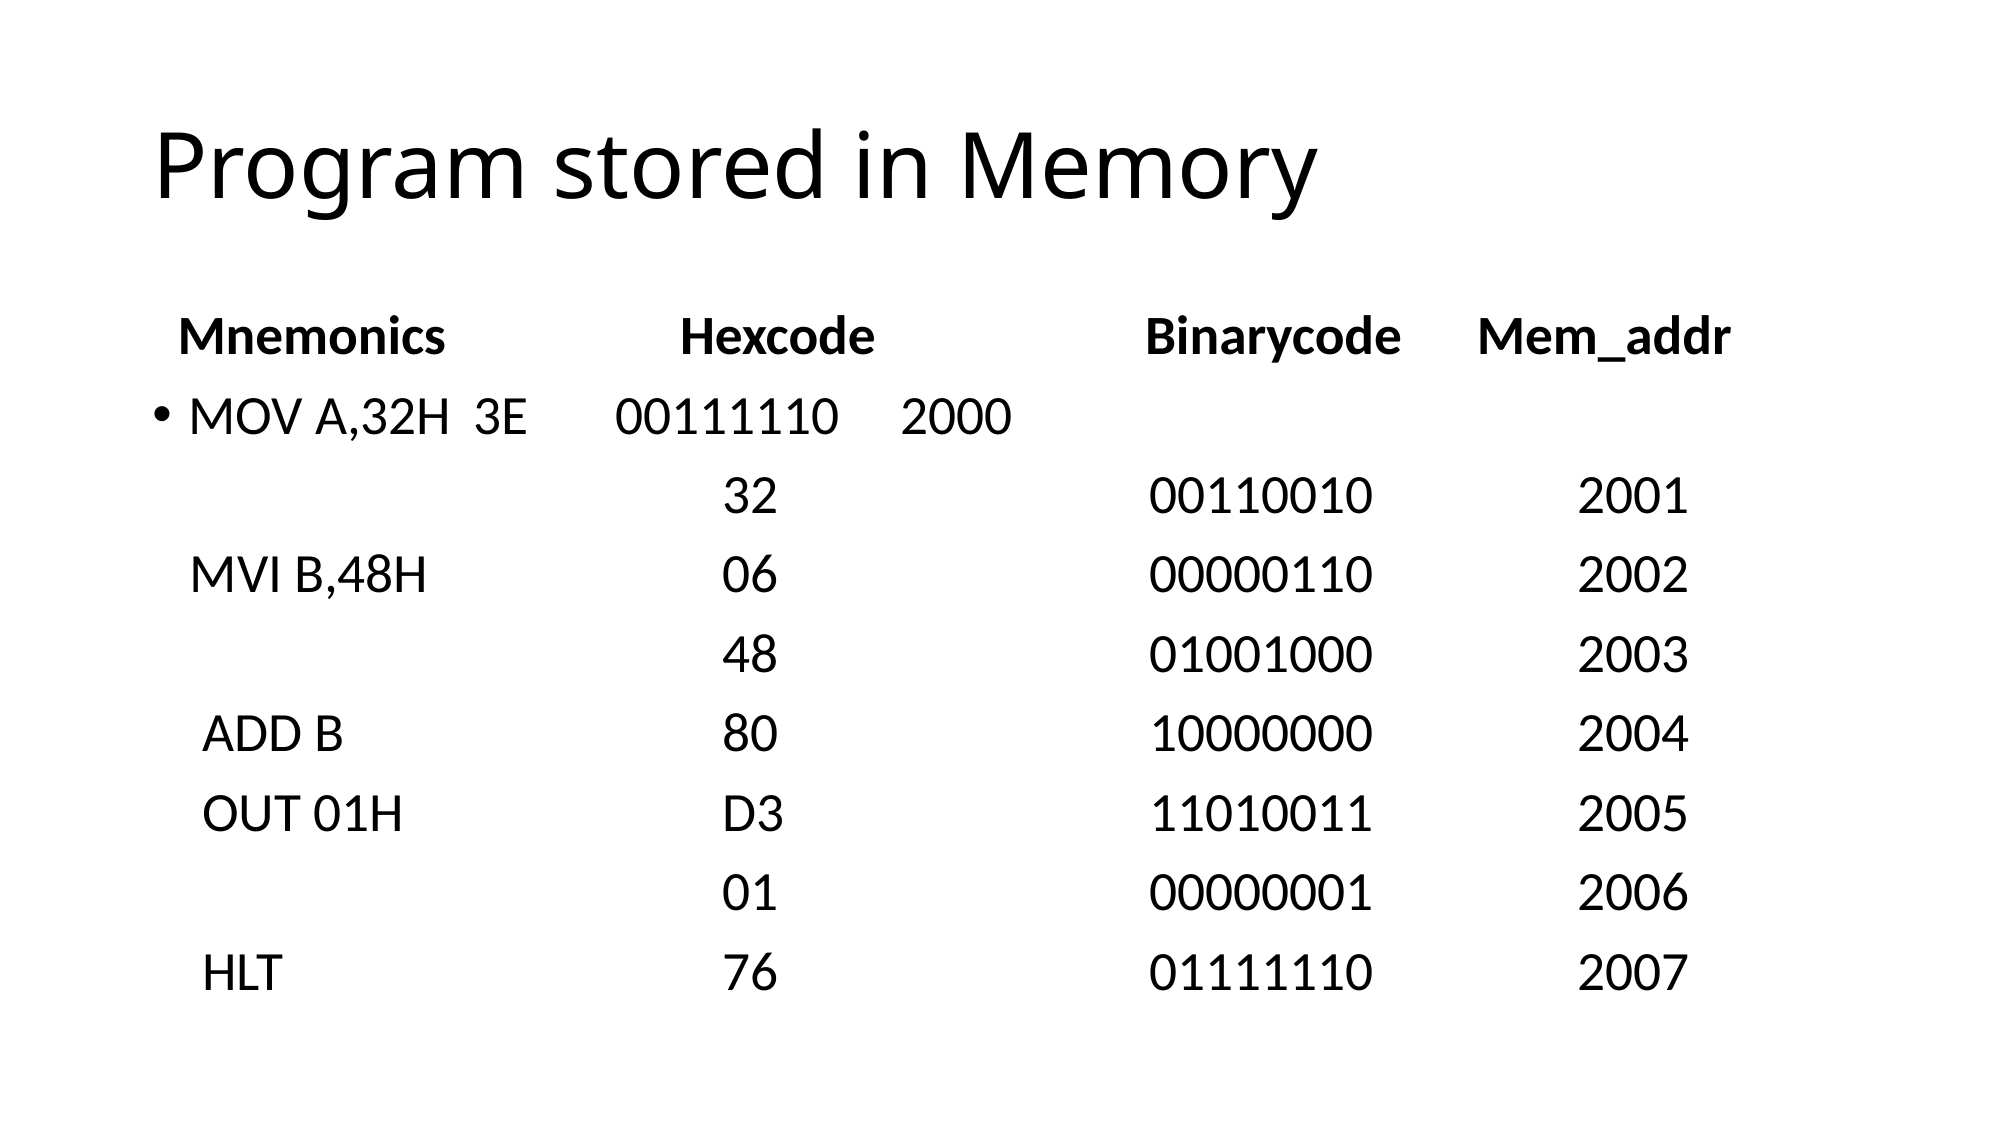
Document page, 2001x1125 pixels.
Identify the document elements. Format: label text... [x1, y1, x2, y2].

title Program stored in Memory [137, 59, 1863, 278]
list Mnemonics Hexcode Binarycode Mem_addr MOV A,32H 3E 00111110 2000 32 00110010 2001 MVI B,48H 06 00000110 2002 48 01001000 2003 ADD B 80 10000000 2004 OUT 01H D3 11010011 2005 01 00000001 2006 HLT 76 01111110 2007 [137, 299, 1863, 1014]
